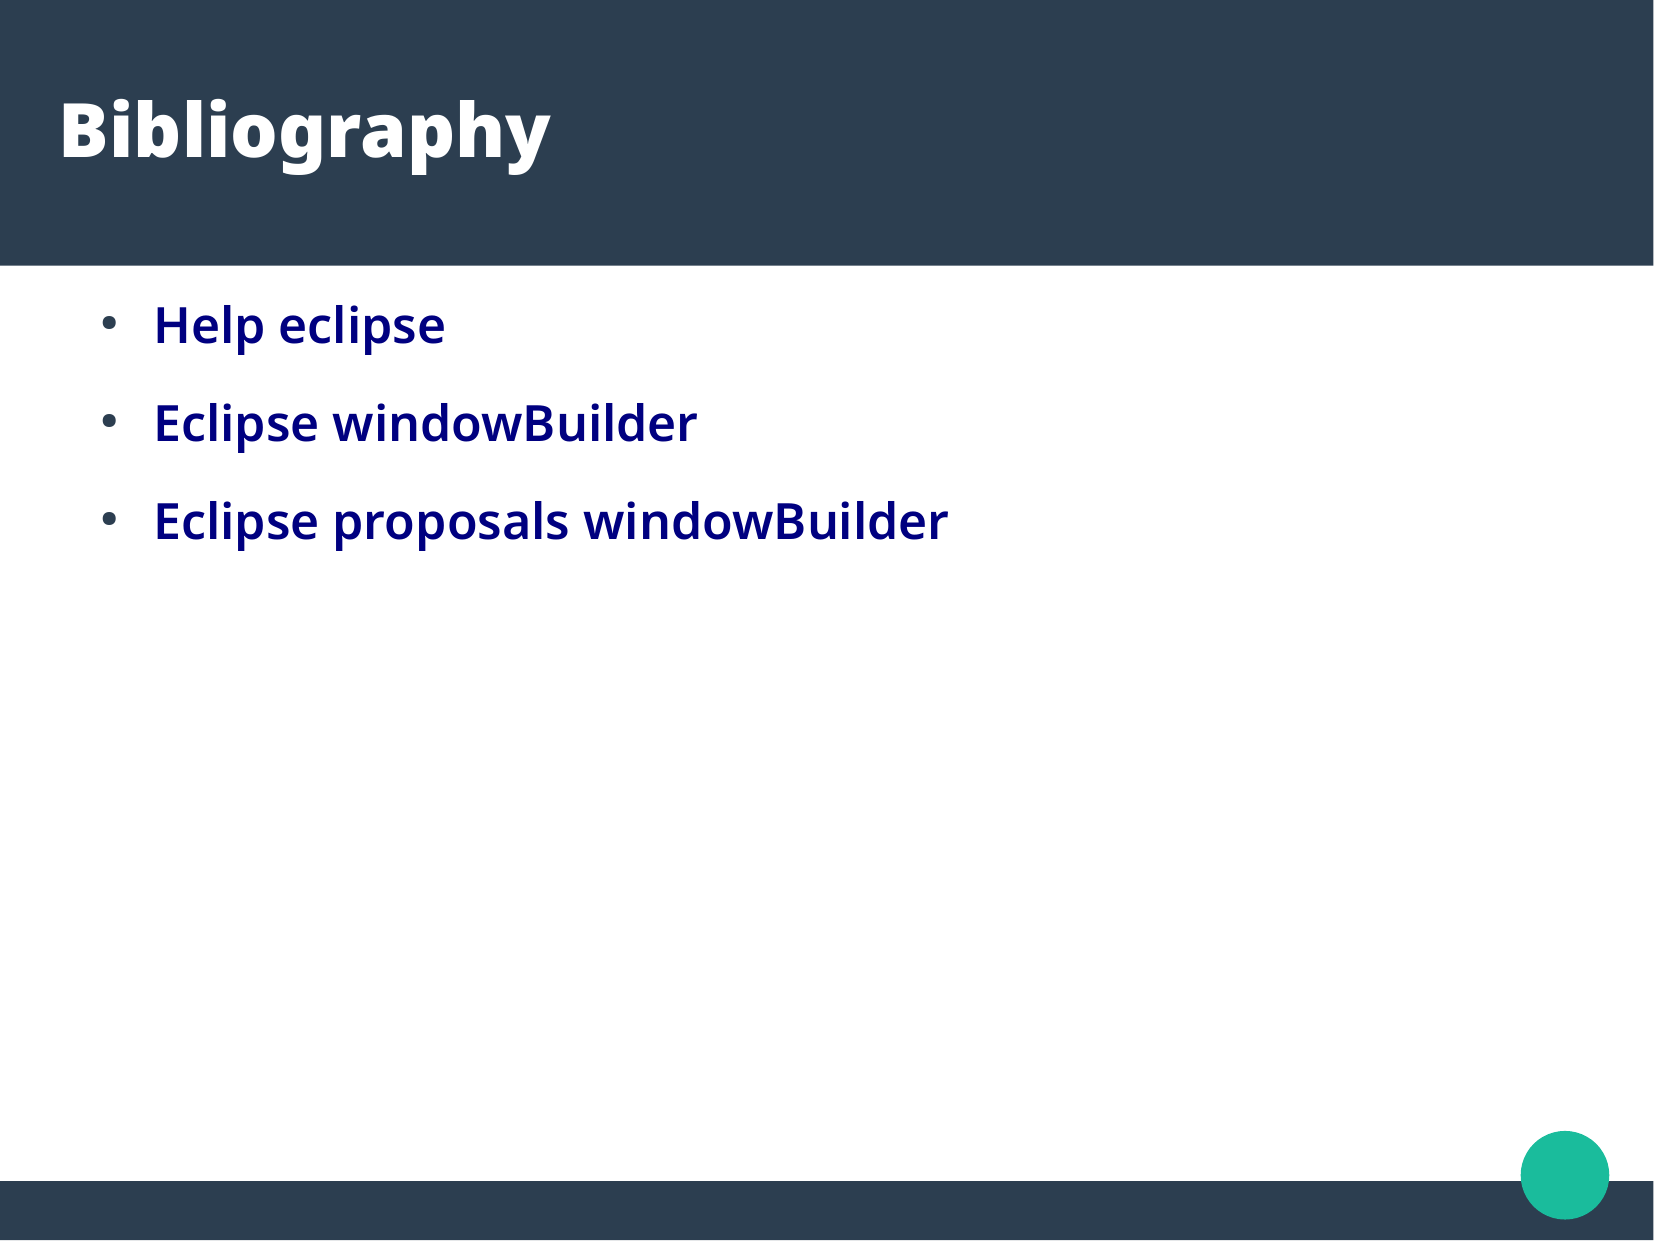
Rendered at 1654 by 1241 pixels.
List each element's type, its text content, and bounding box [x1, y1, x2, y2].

title Bibliography [59, 49, 1595, 207]
list Help eclipse Eclipse windowBuilder Eclipse proposals windowBuilder [82, 290, 1571, 1010]
